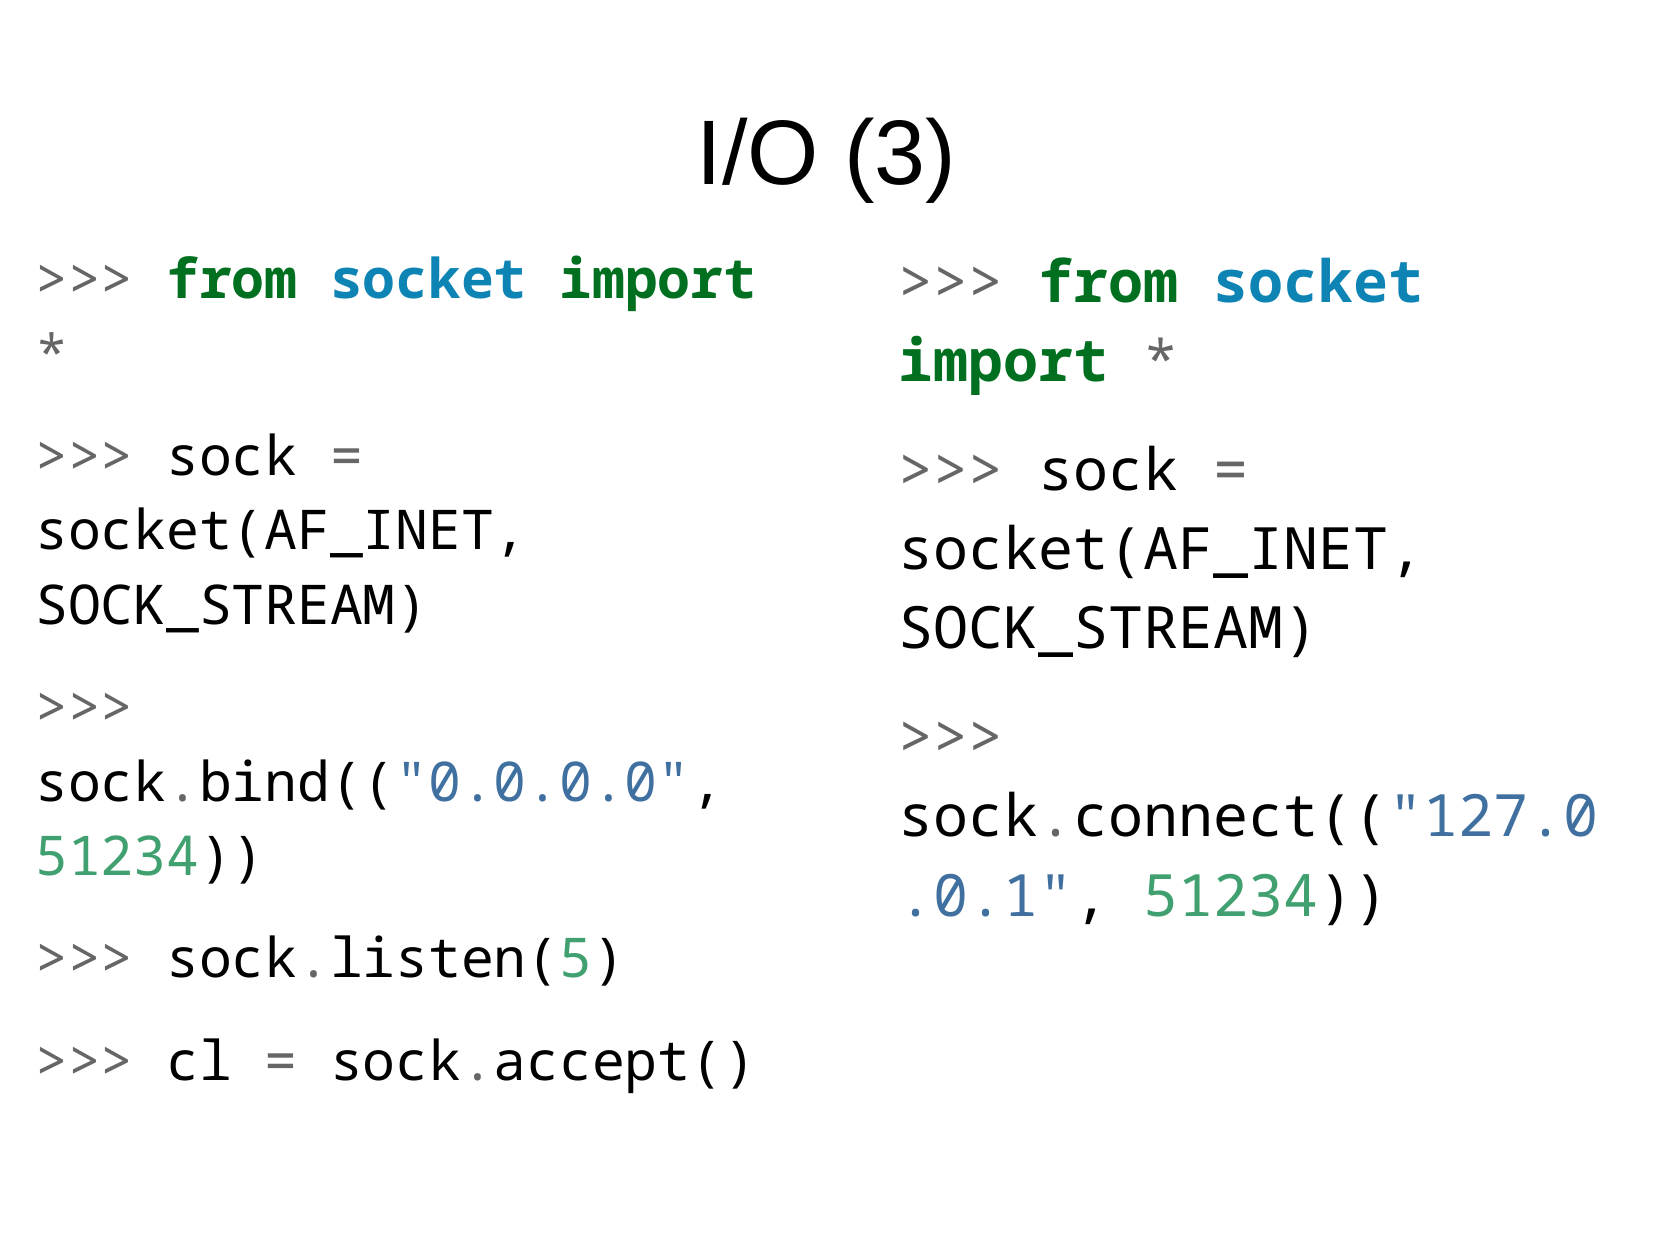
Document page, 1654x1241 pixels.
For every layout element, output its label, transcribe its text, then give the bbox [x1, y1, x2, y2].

title I/O (3) [82, 49, 1571, 257]
list >>> from socket import * >>> sock = socket(AF_INET, SOCK_STREAM) >>> sock.connect(("127.0.0.1", 51234)) [898, 240, 1625, 1111]
list >>> from socket import * >>> sock = socket(AF_INET, SOCK_STREAM) >>> sock.bind(("0.0.0.0", 51234)) >>> sock.listen(5) >>> cl = sock.accept() [35, 240, 762, 1156]
